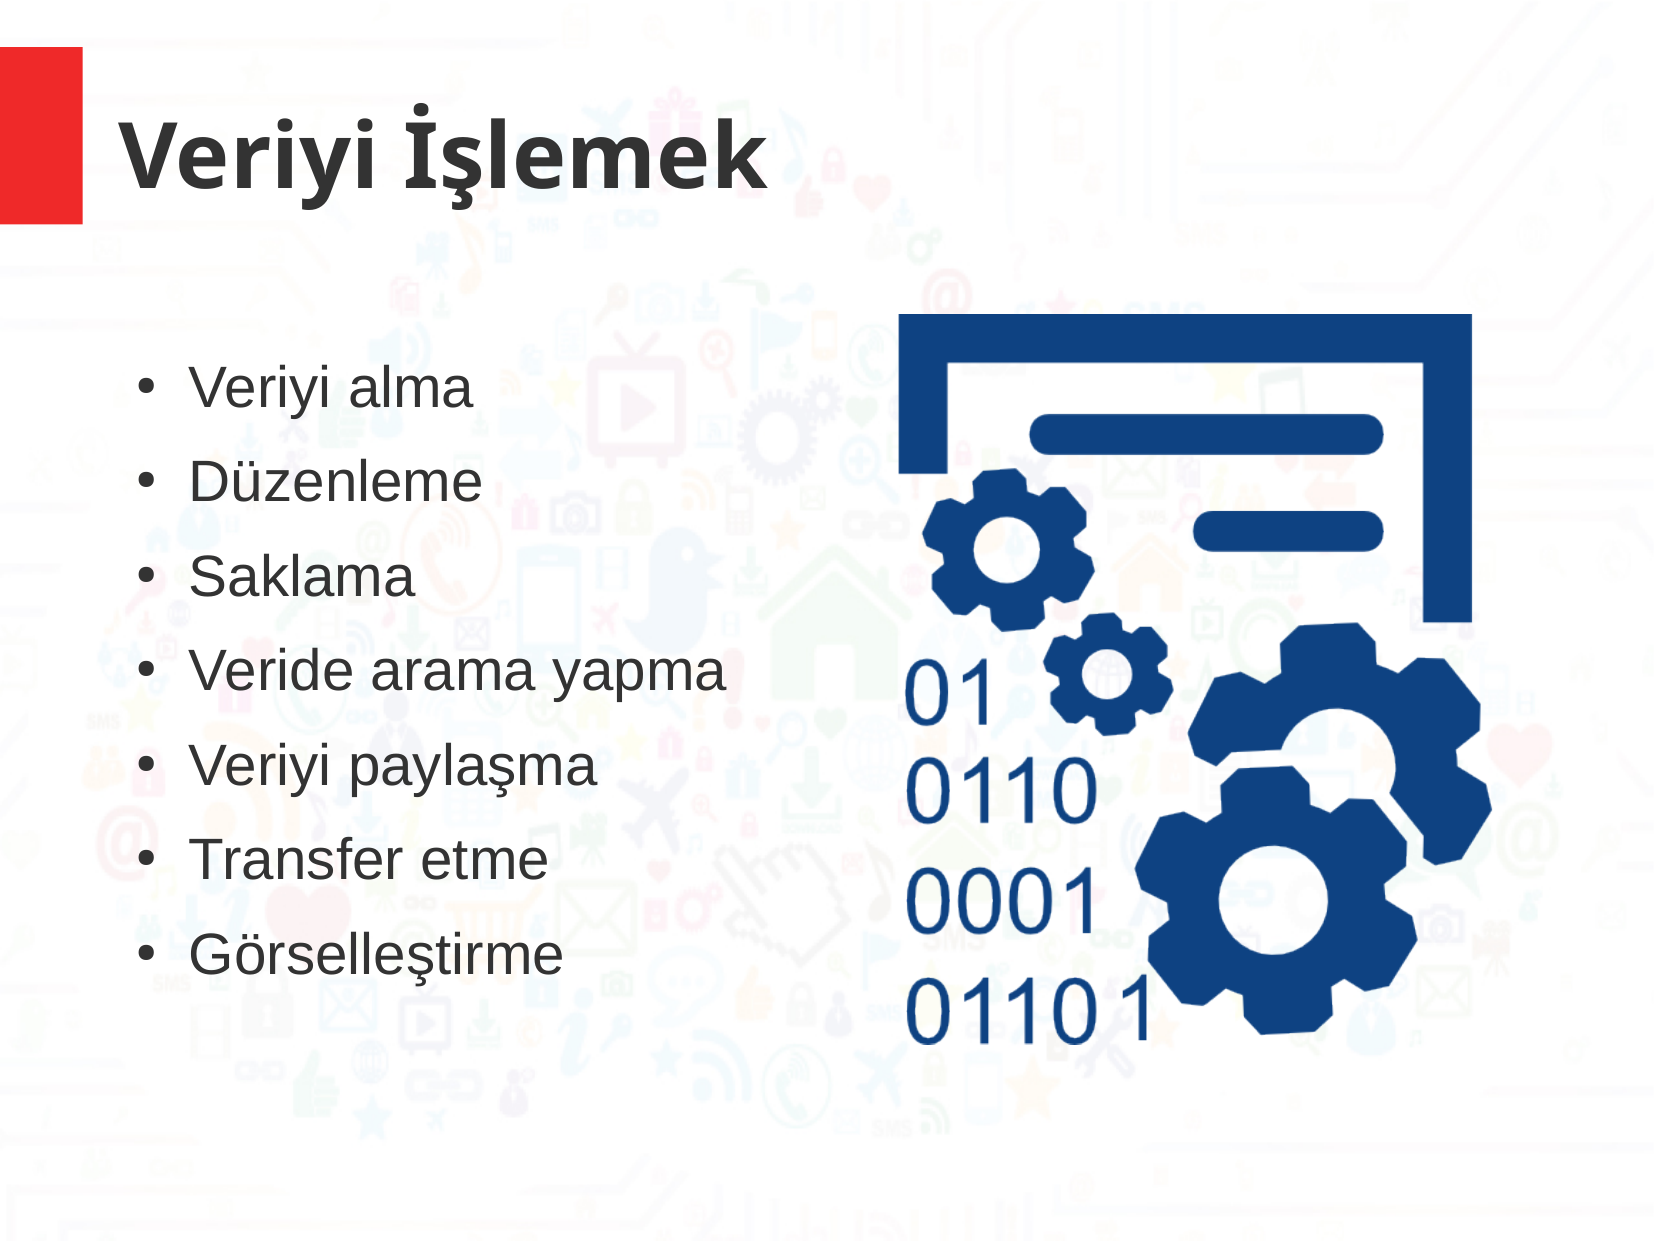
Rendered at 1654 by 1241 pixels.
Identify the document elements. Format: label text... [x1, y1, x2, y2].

title Veriyi İşlemek [118, 49, 1571, 257]
list Veriyi alma Düzenleme Saklama Veride arama yapma Veriyi paylaşma Transfer etme Görselleştirme [118, 354, 1536, 1074]
picture [0, 0, 1654, 1241]
